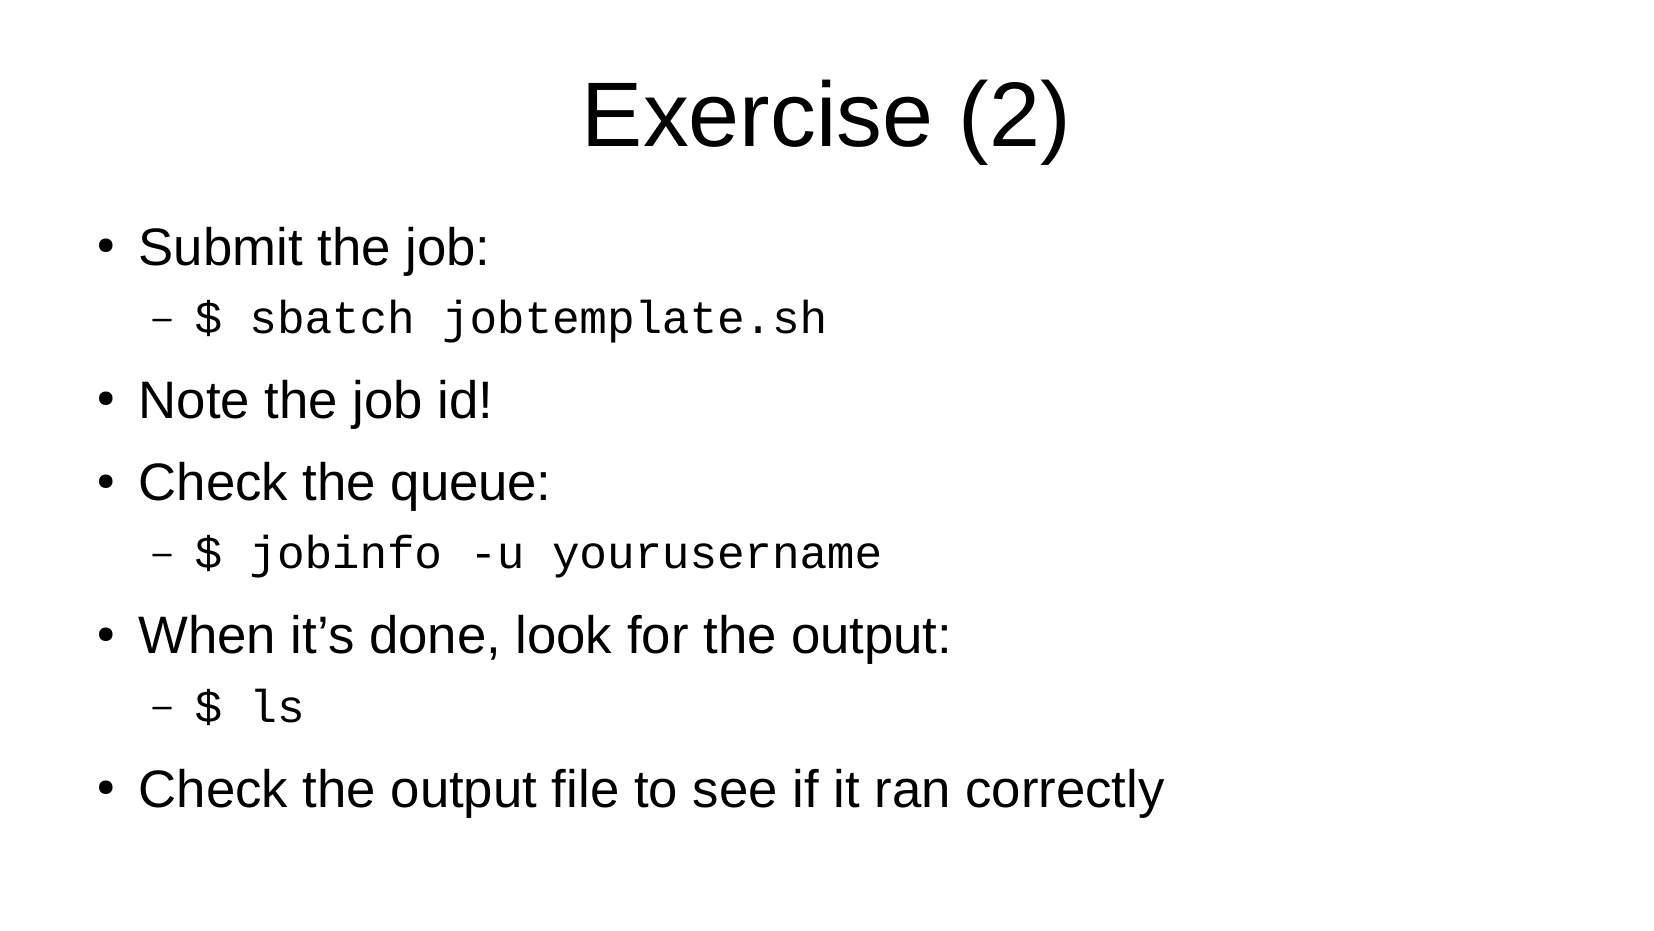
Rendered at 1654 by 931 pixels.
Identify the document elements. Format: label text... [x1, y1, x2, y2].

list Submit the job: $ sbatch jobtemplate.sh Note the job id! Check the queue: $ jobinfo -u yourusername When it’s done, look for the output: $ ls Check the output file to see if it ran correctly [82, 217, 1571, 826]
title Exercise (2) [82, 37, 1571, 193]
